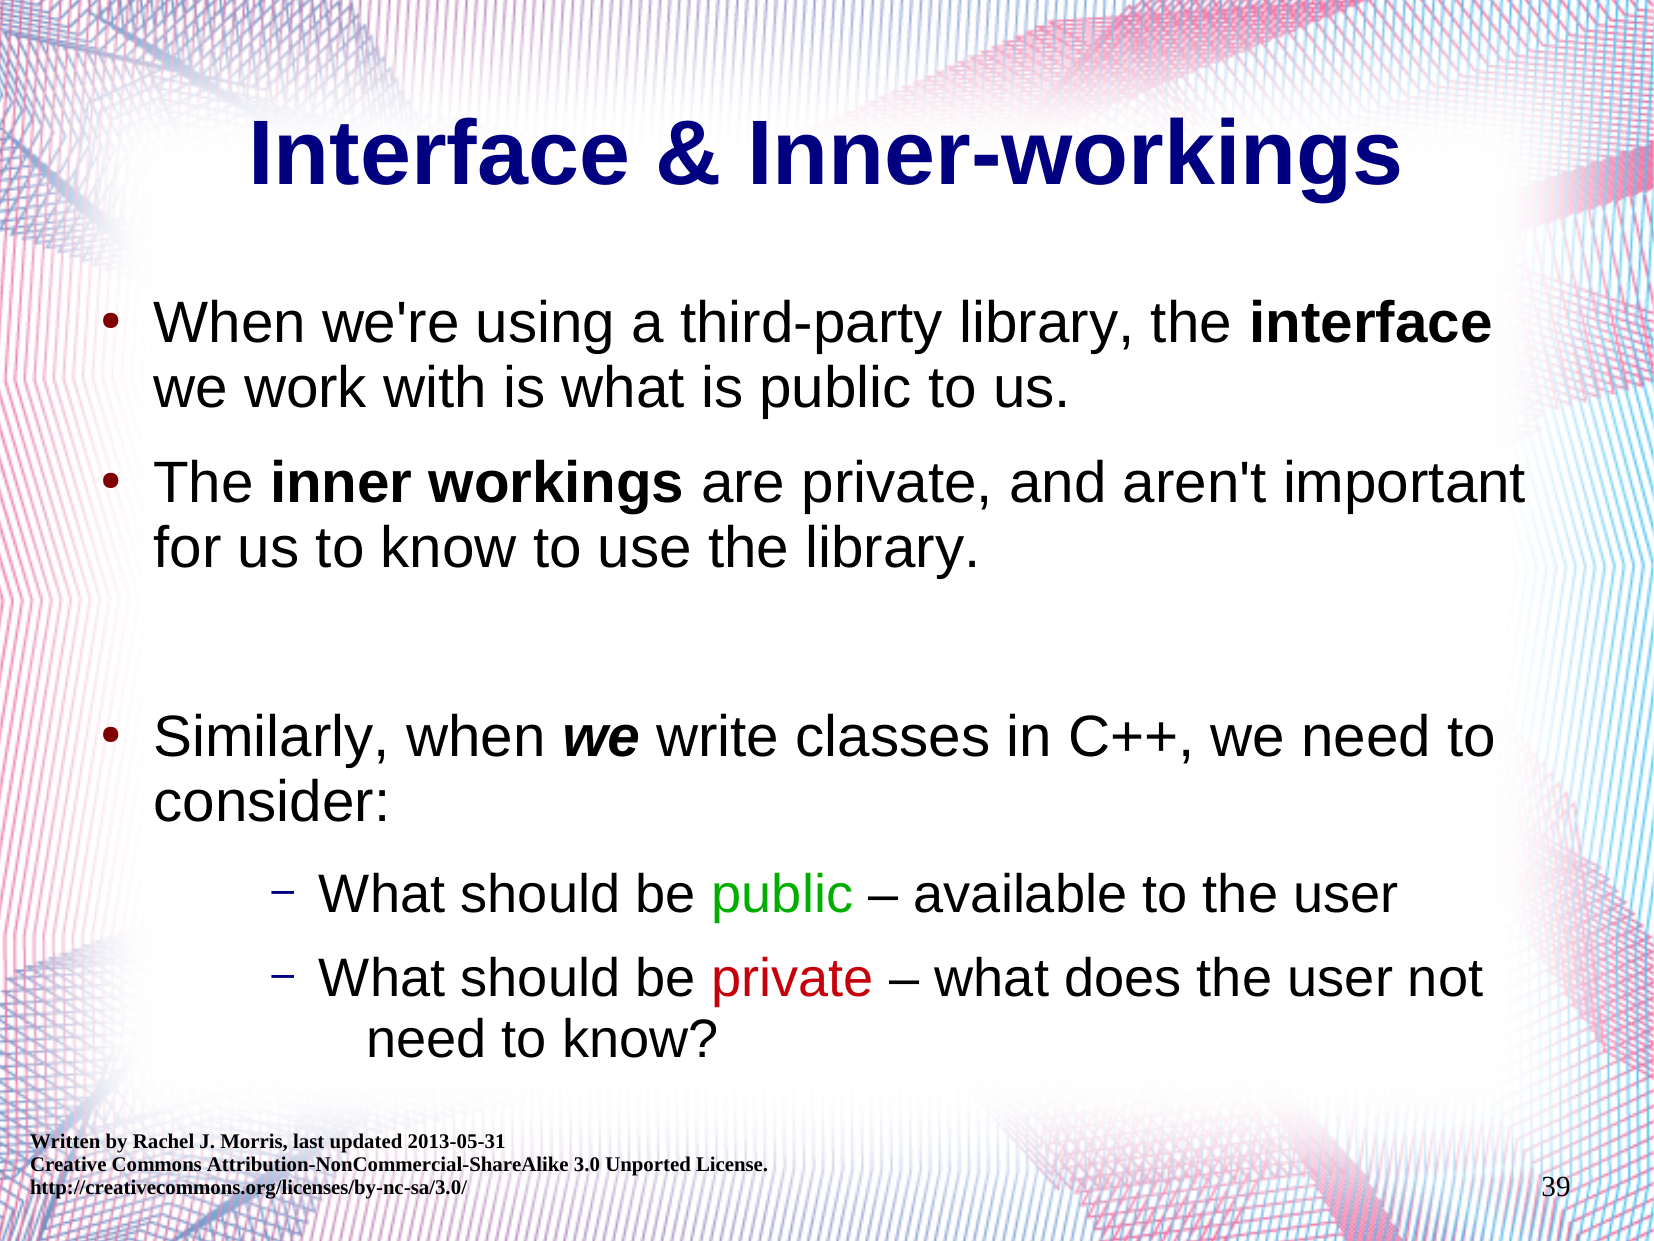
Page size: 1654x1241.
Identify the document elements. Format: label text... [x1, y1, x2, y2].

picture [0, 0, 1654, 1241]
title Interface & Inner-workings [82, 49, 1571, 257]
list When we're using a third-party library, the interface we work with is what is public to us. The inner workings are private, and aren't important for us to know to use the library. Similarly, when we write classes in C++, we need to consider: What should be public – available to the user What should be private – what does the user not need to know? [82, 290, 1571, 1069]
